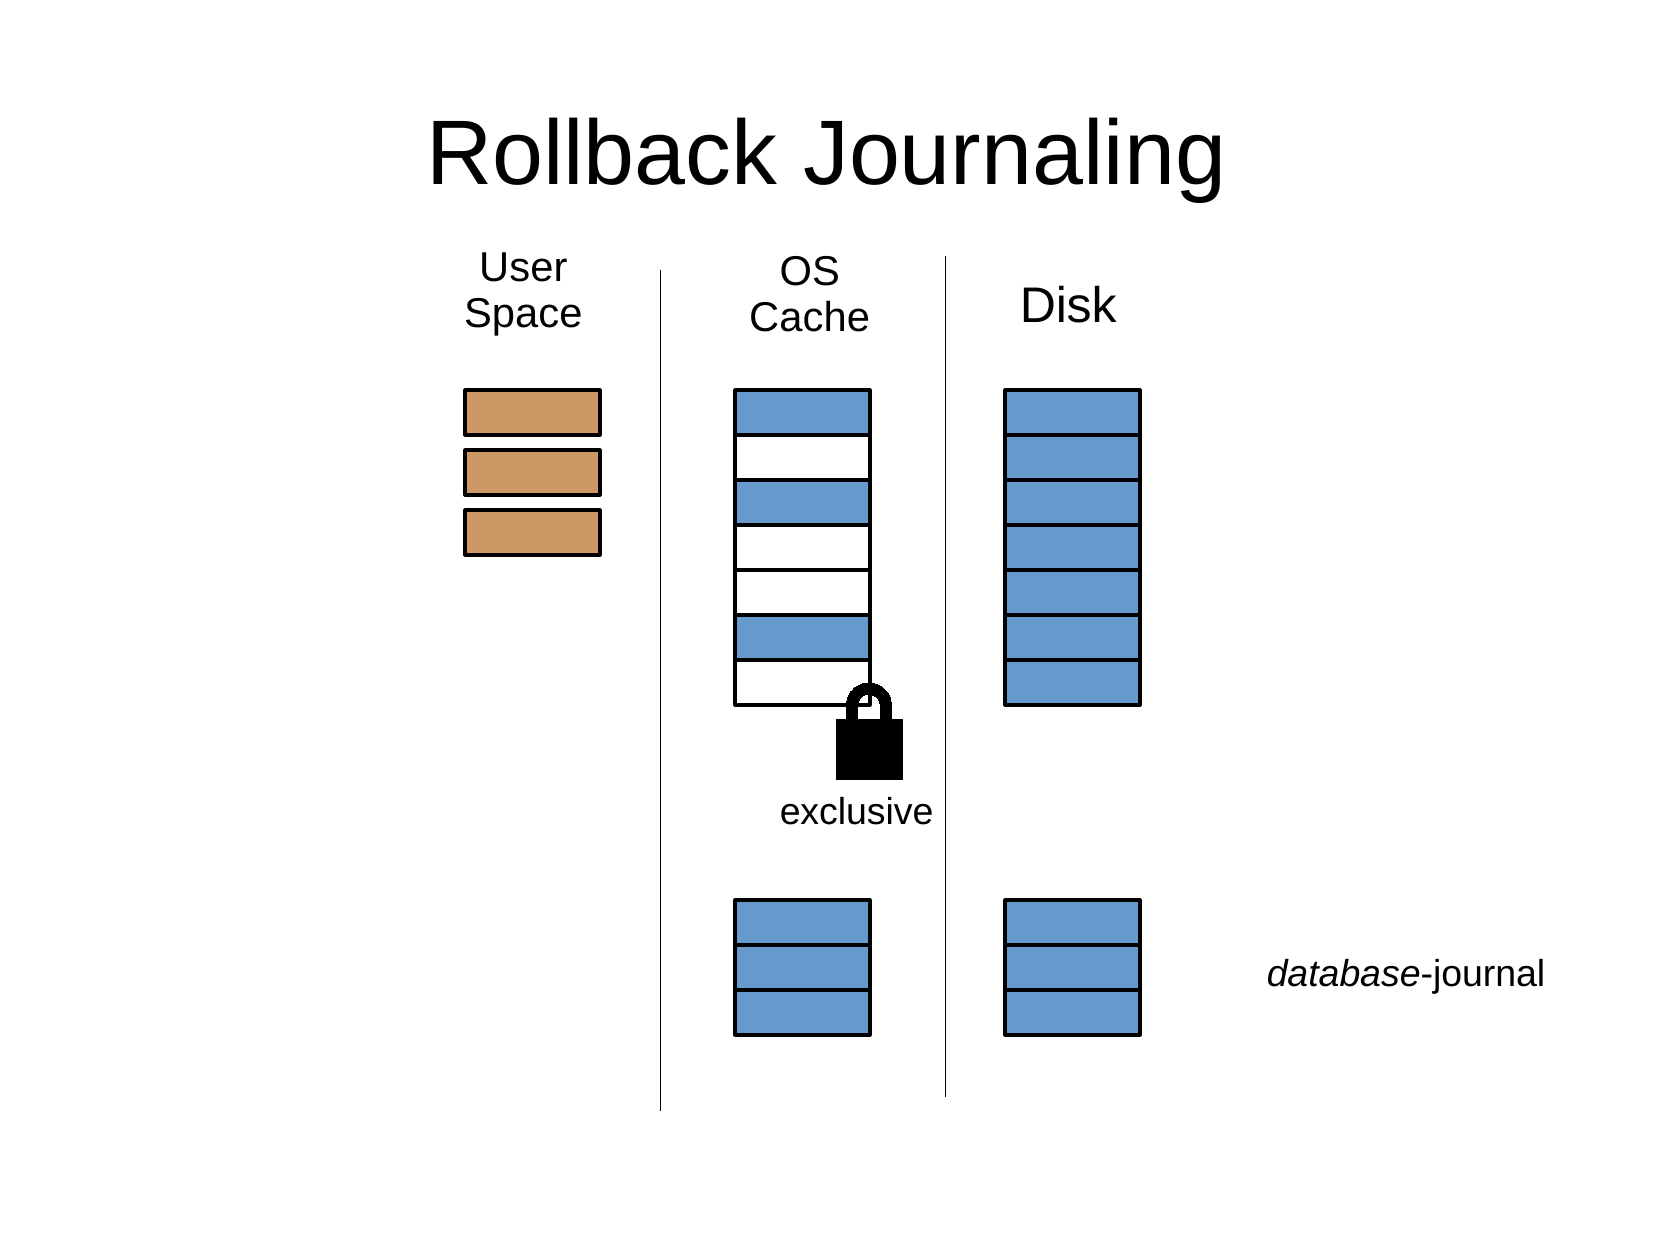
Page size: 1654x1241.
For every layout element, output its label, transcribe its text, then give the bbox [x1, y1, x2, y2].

text_box [465, 390, 601, 436]
text_box Disk [1005, 270, 1132, 342]
title Rollback Journaling [82, 49, 1571, 257]
text_box OS Cache [734, 240, 901, 349]
text_box exclusive [765, 783, 949, 841]
text_box [735, 390, 903, 780]
text_box [465, 450, 601, 496]
text_box [465, 510, 601, 556]
text_box database-journal [1252, 945, 1561, 1002]
text_box [735, 900, 871, 1036]
text_box [1005, 390, 1141, 706]
text_box [1005, 900, 1141, 1036]
text_box User Space [449, 236, 616, 346]
